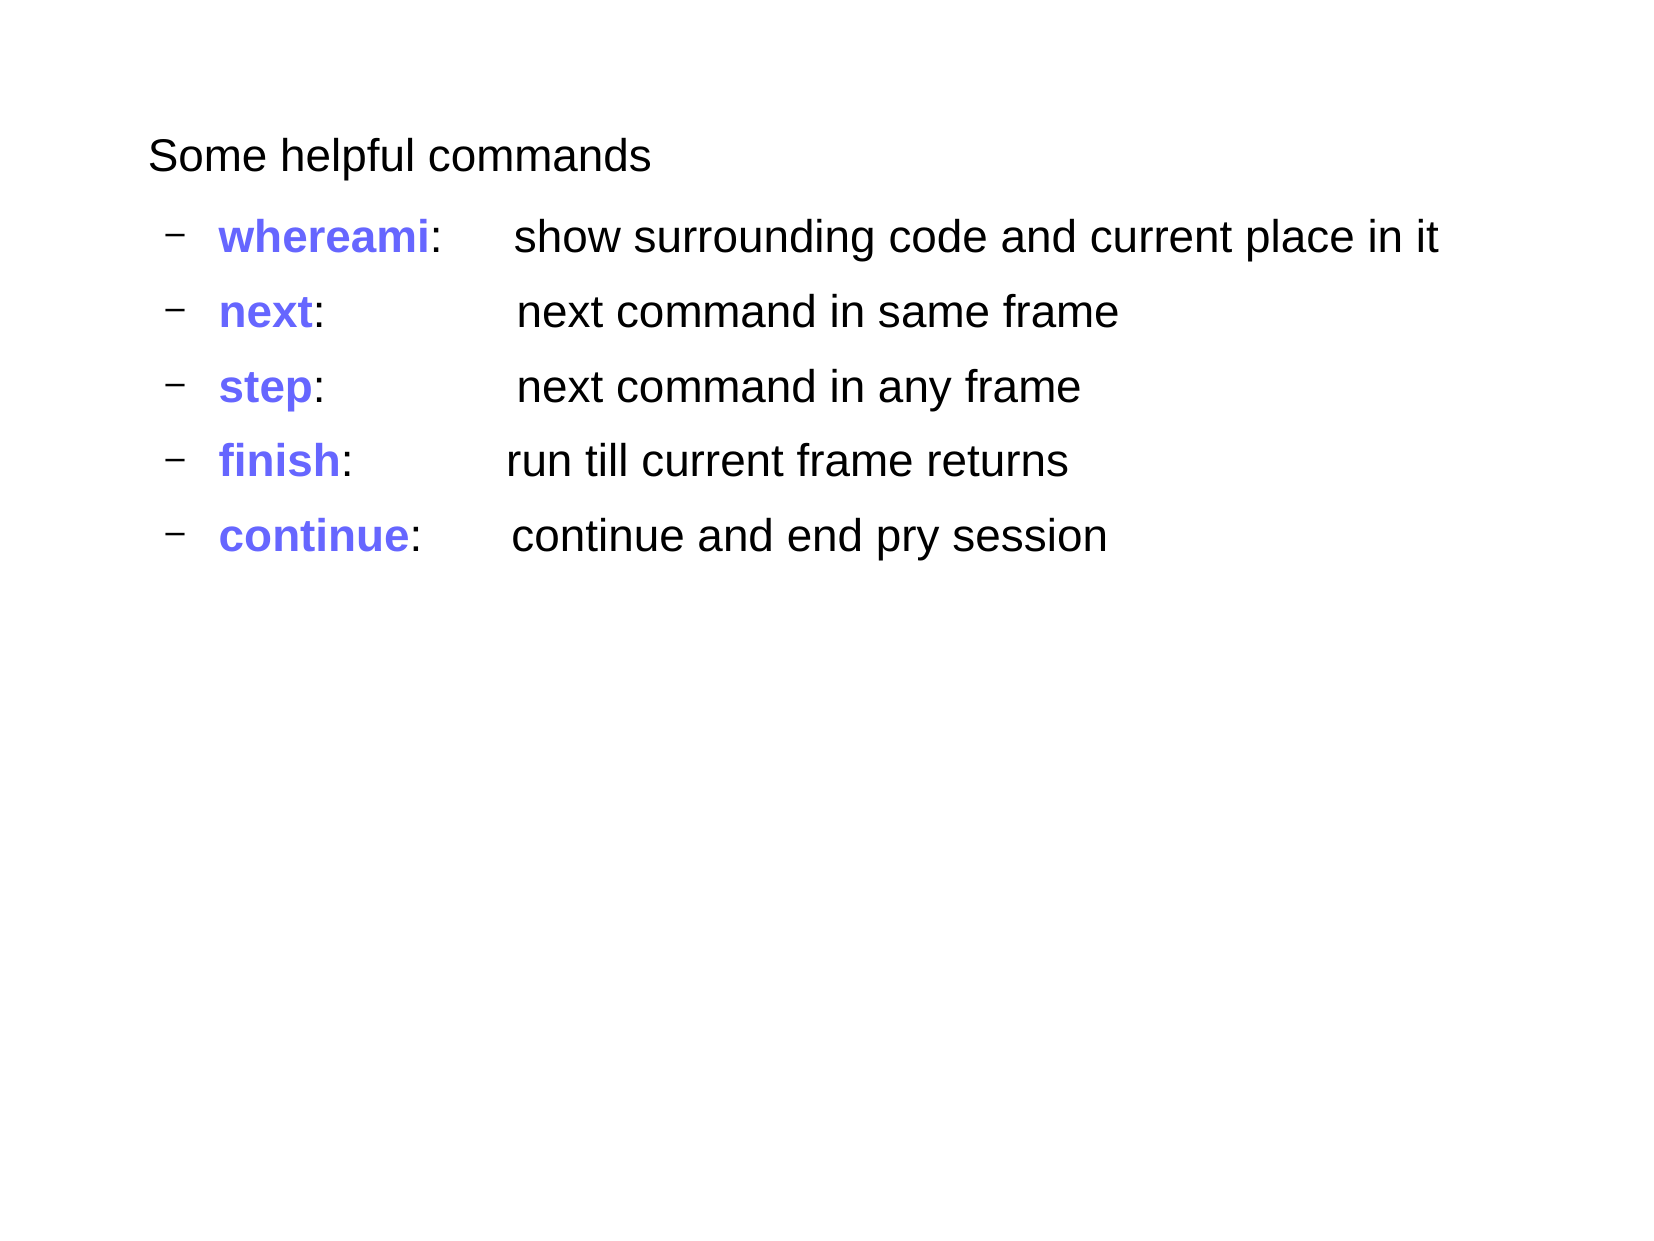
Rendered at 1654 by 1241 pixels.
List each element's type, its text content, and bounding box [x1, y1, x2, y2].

list Some helpful commands whereami: show surrounding code and current place in it next: next command in same frame step: next command in any frame finish: run till current frame returns continue: continue and end pry session [76, 129, 1512, 850]
